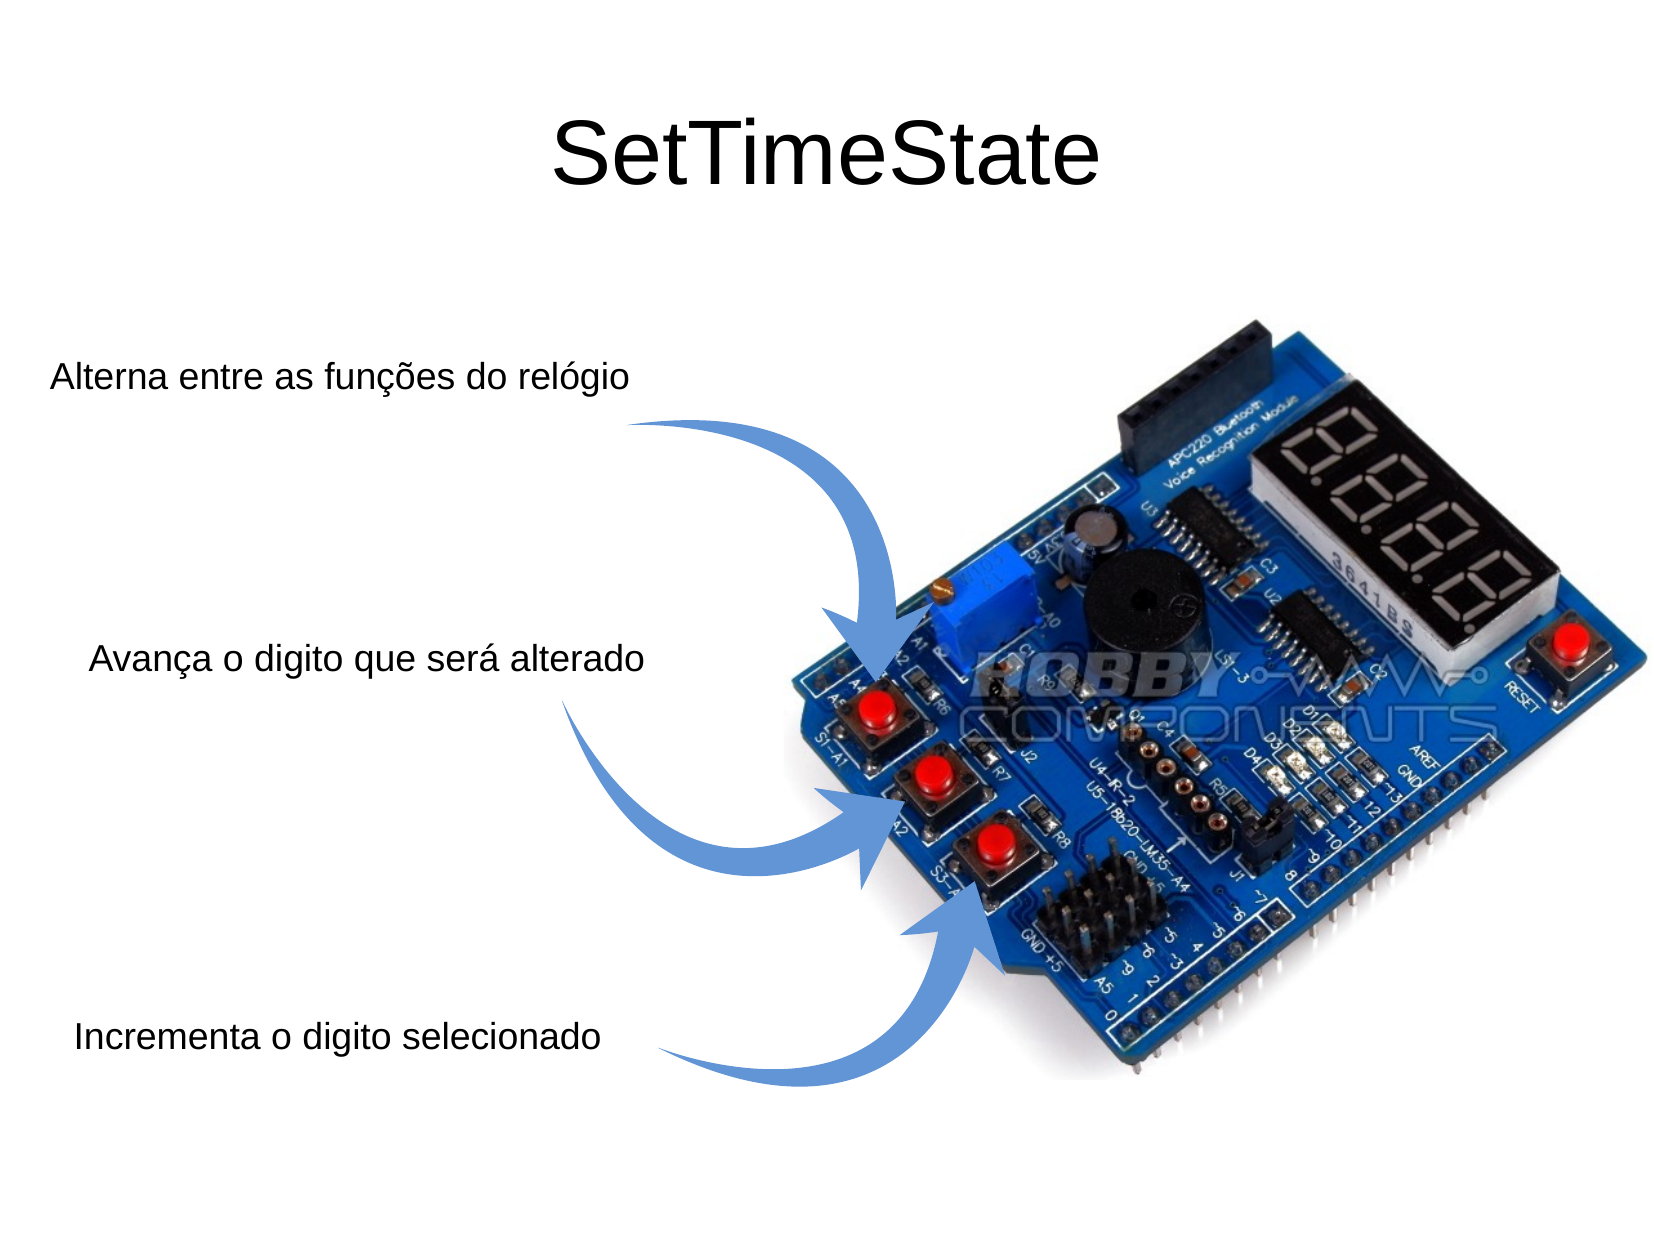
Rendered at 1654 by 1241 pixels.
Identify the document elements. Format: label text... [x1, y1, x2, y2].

text_box Incrementa o digito selecionado [58, 1008, 617, 1066]
text_box Avança o digito que será alterado [73, 630, 661, 687]
title SetTimeState [82, 49, 1571, 257]
text_box Alterna entre as funções do relógio [35, 348, 646, 406]
picture [516, 315, 1654, 1165]
